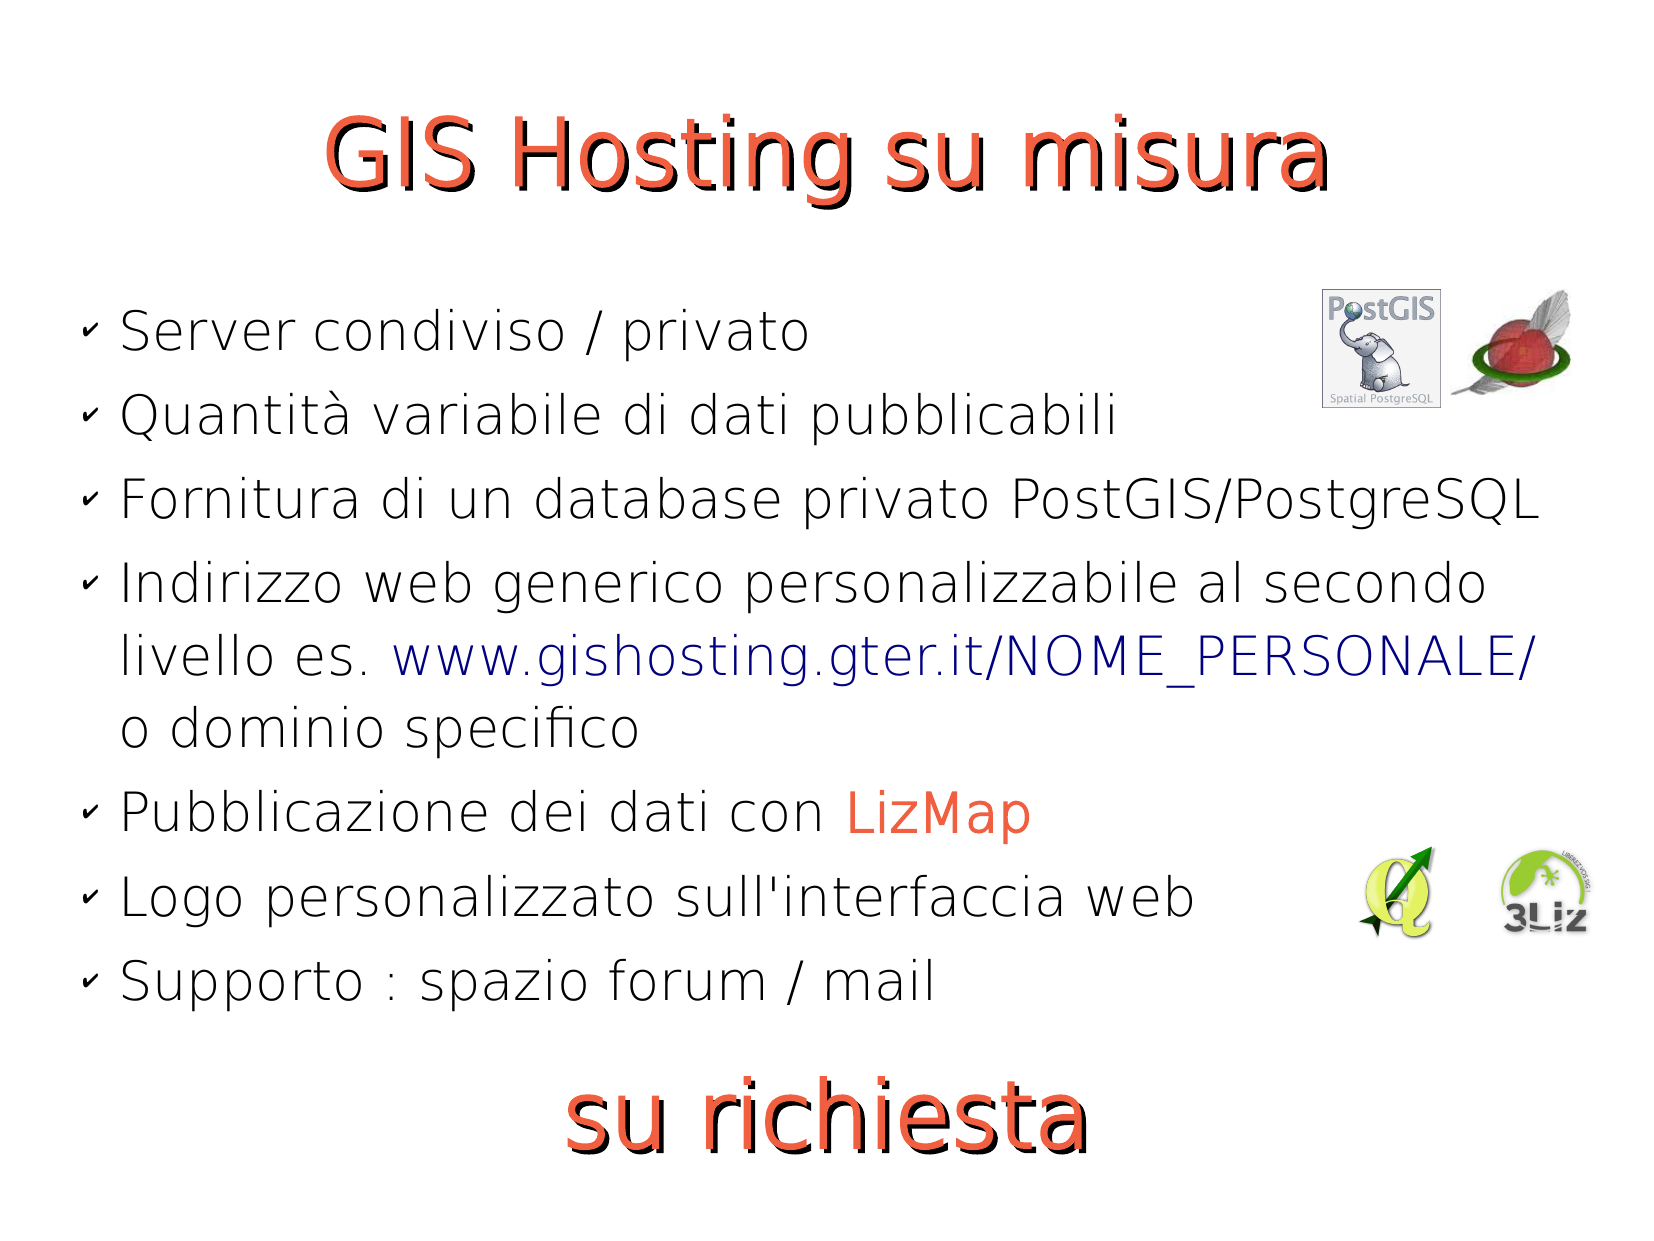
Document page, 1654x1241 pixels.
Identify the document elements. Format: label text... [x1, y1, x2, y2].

picture [1351, 844, 1447, 941]
picture [1322, 289, 1441, 408]
subtitle Server condiviso / privato Quantità variabile di dati pubblicabili Fornitura di un database privato PostGIS/PostgreSQL Indirizzo web generico personalizzabile al secondo livello es. www.gishosting.gter.it/NOME_PERSONALE/ o dominio specifico Pubblicazione dei dati con LizMap Logo personalizzato sull'interfaccia web Supporto : spazio forum / mail [82, 290, 1571, 1010]
title su richiesta [82, 1012, 1571, 1220]
picture [1498, 844, 1595, 941]
picture [1450, 289, 1571, 396]
title GIS Hosting su misura [82, 49, 1571, 257]
